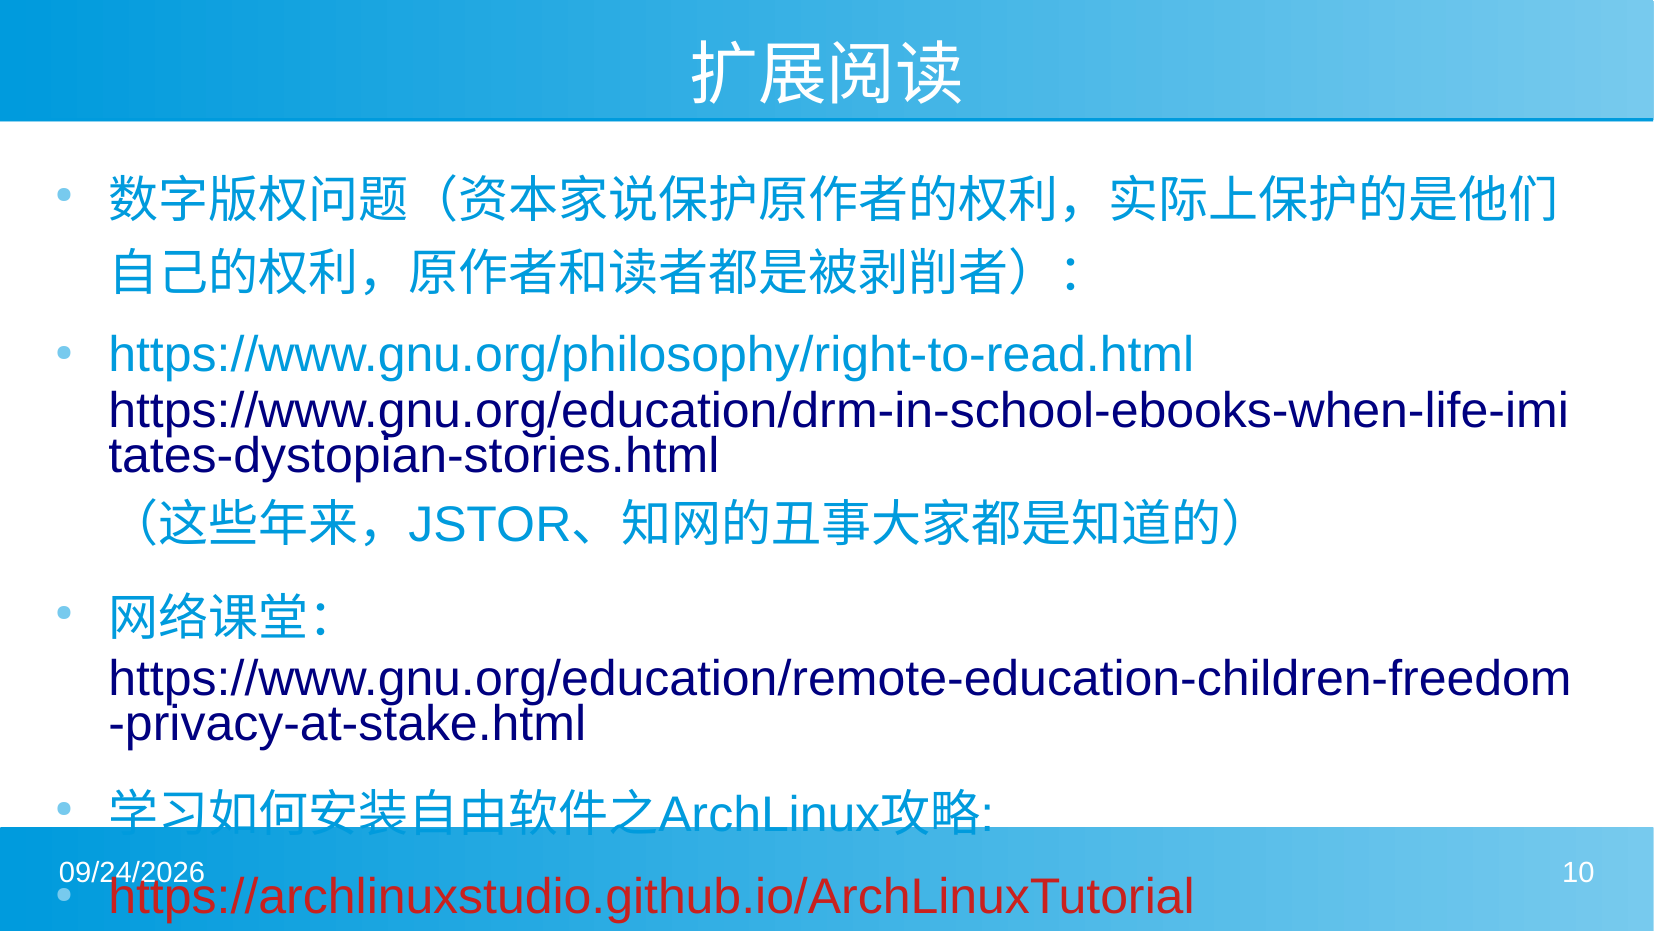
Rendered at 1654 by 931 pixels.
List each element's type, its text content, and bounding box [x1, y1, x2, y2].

title 扩展阅读 [59, 27, 1595, 111]
list 数字版权问题（资本家说保护原作者的权利，实际上保护的是他们自己的权利，原作者和读者都是被剥削者）： https://www.gnu.org/philosophy/right-to-read.htmlhttps://www.gnu.org/education/drm-in-school-ebooks-when-life-imitates-dystopian-stories.html（这些年来，JSTOR、知网的丑事大家都是知道的） 网络课堂：https://www.gnu.org/education/remote-education-children-freedom-privacy-at-stake.html 学习如何安装自由软件之ArchLinux攻略: https://archlinuxstudio.github.io/ArchLinuxTutorial [37, 159, 1573, 751]
